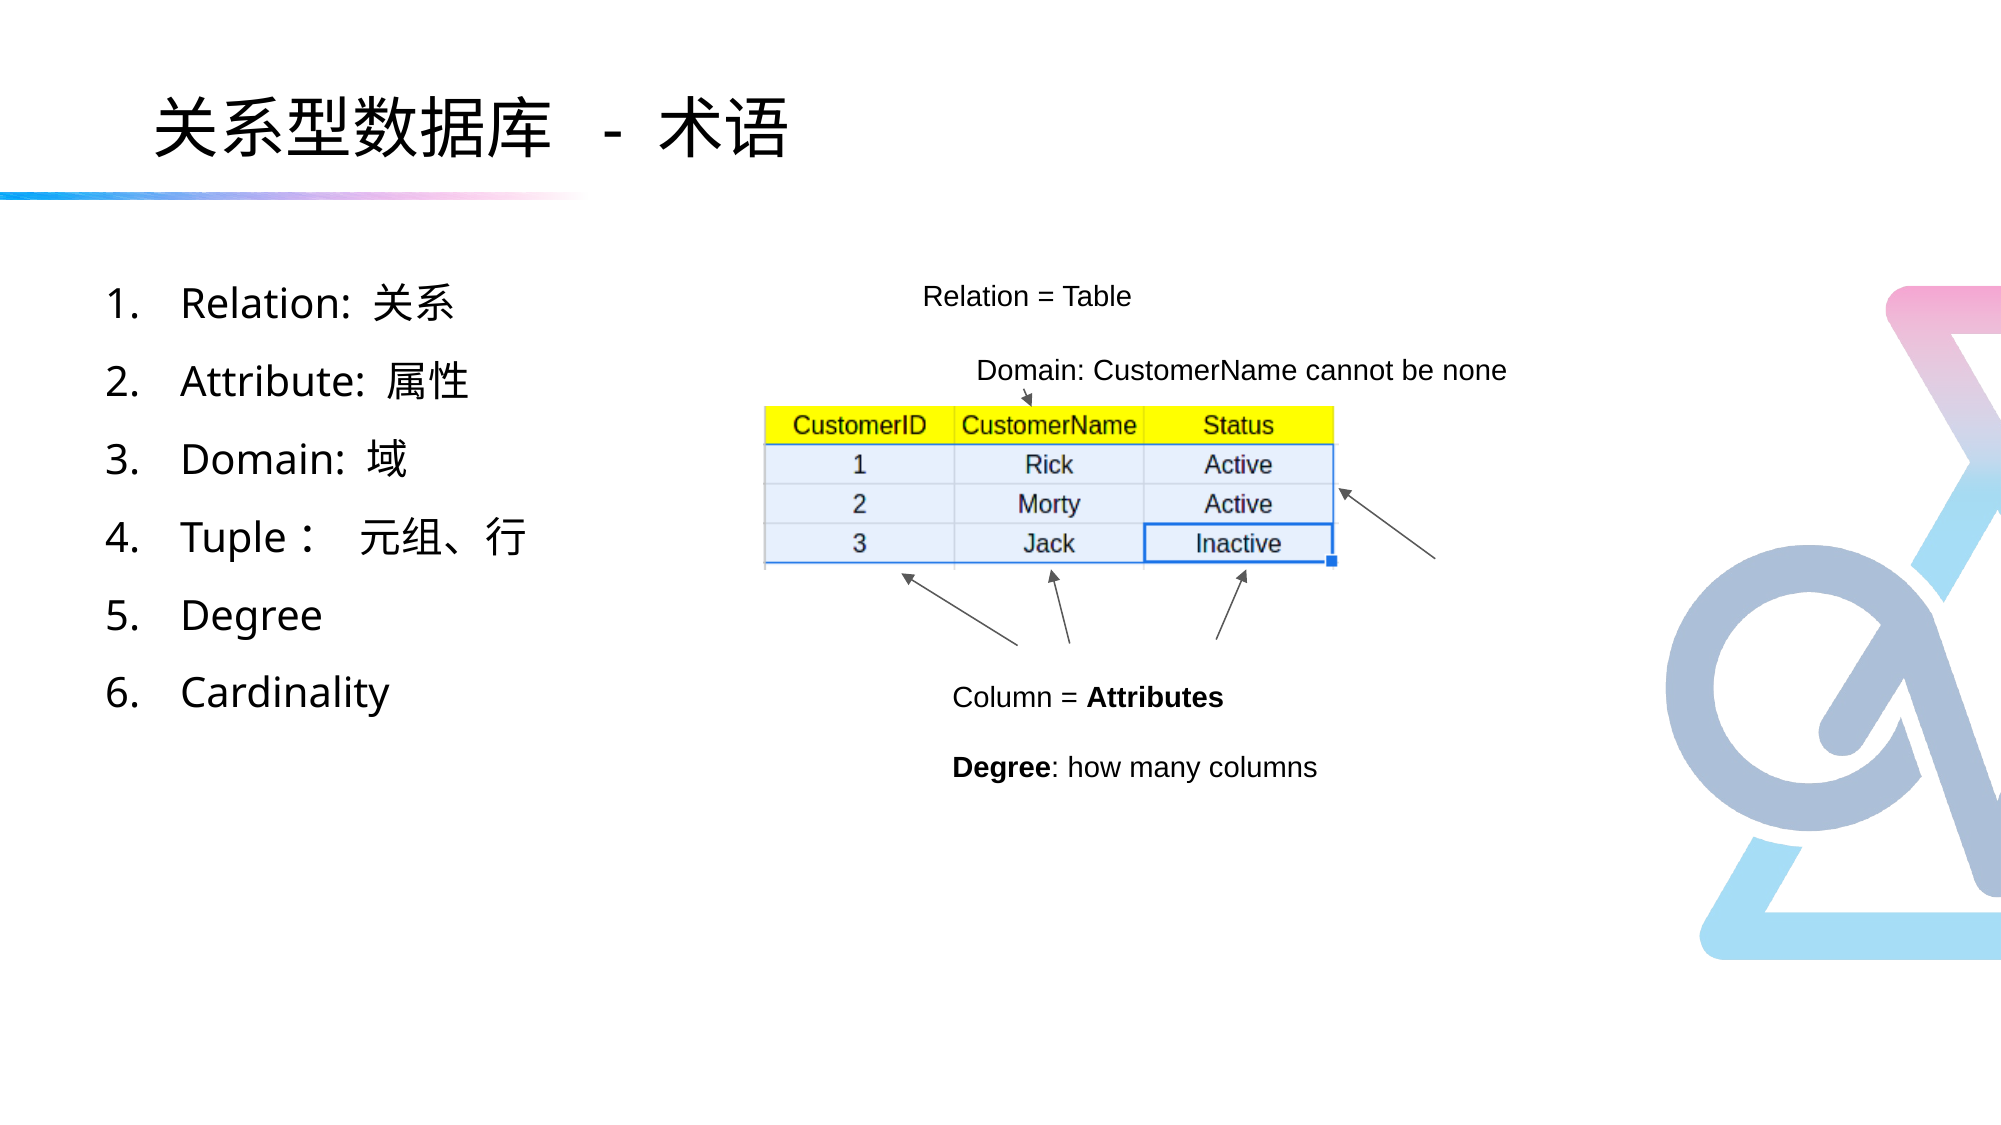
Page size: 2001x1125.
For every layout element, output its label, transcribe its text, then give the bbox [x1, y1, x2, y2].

picture [7, 192, 19, 198]
picture [763, 406, 1339, 570]
text_box Domain: CustomerName cannot be none [961, 336, 1576, 402]
picture [21, 192, 47, 200]
text_box Relation = Table [907, 262, 1195, 328]
list Relation: 关系 Attribute: 属性 Domain: 域 Tuple： 元组、行 Degree Cardinality [90, 262, 601, 977]
text_box Column = Attributes Degree: how many columns [937, 663, 1411, 799]
title 关系型数据库 - 术语 [137, 46, 1863, 216]
